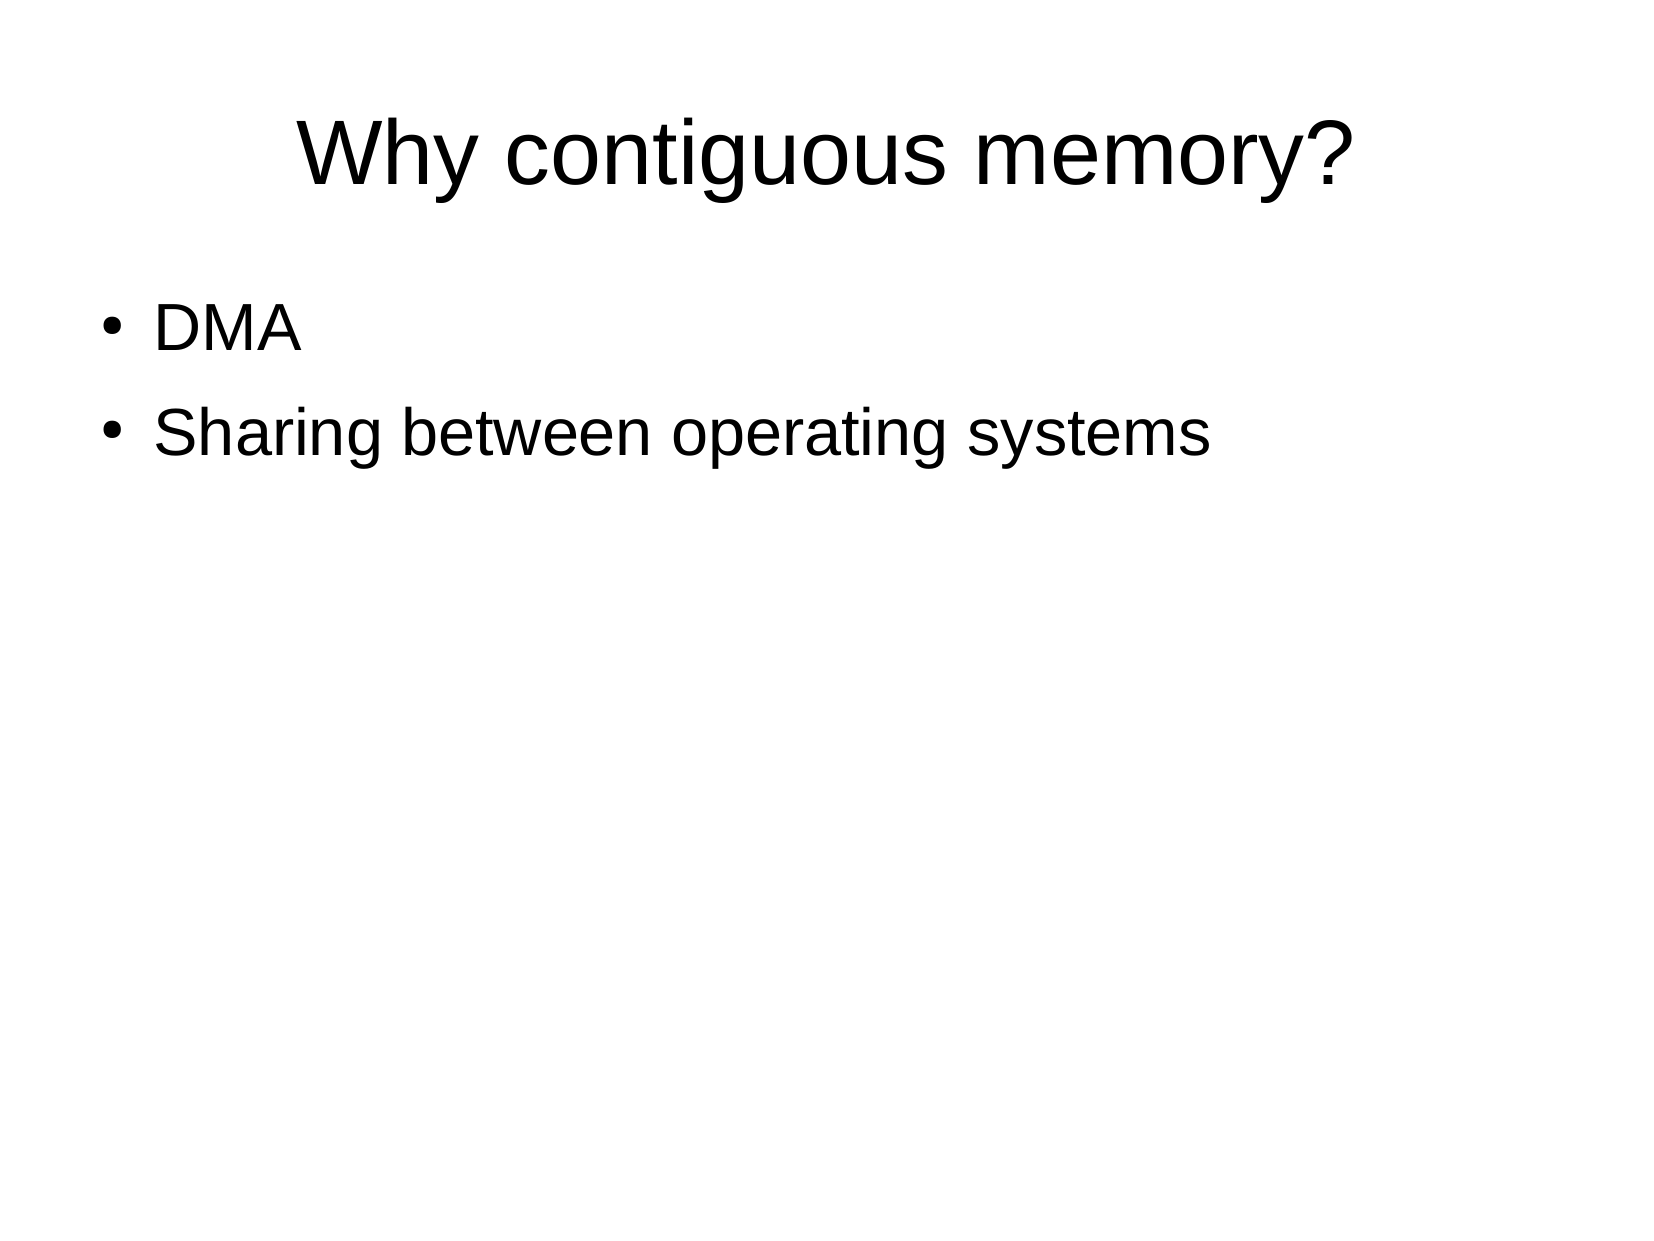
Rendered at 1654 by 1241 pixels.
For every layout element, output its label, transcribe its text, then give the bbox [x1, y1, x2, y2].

list DMA Sharing between operating systems [82, 290, 1571, 1010]
title Why contiguous memory? [82, 49, 1571, 257]
